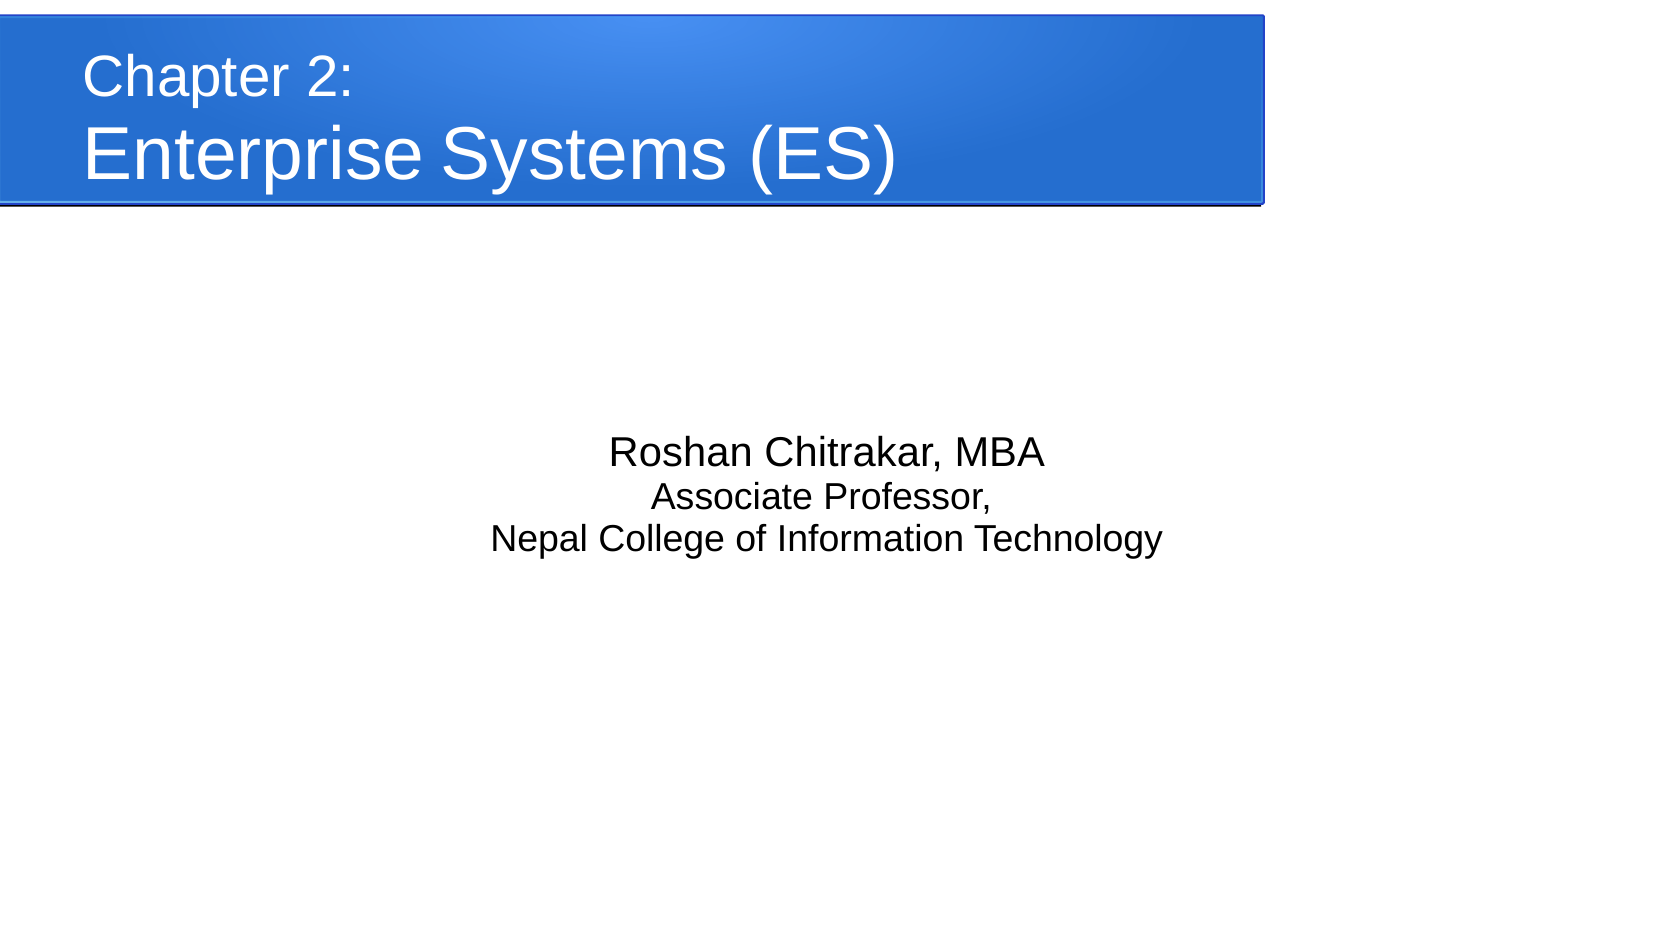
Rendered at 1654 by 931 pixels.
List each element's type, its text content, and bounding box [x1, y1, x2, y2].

subtitle Roshan Chitrakar, MBA Associate Professor, Nepal College of Information Technology [82, 224, 1571, 764]
title Chapter 2: Enterprise Systems (ES) [82, 28, 1235, 196]
